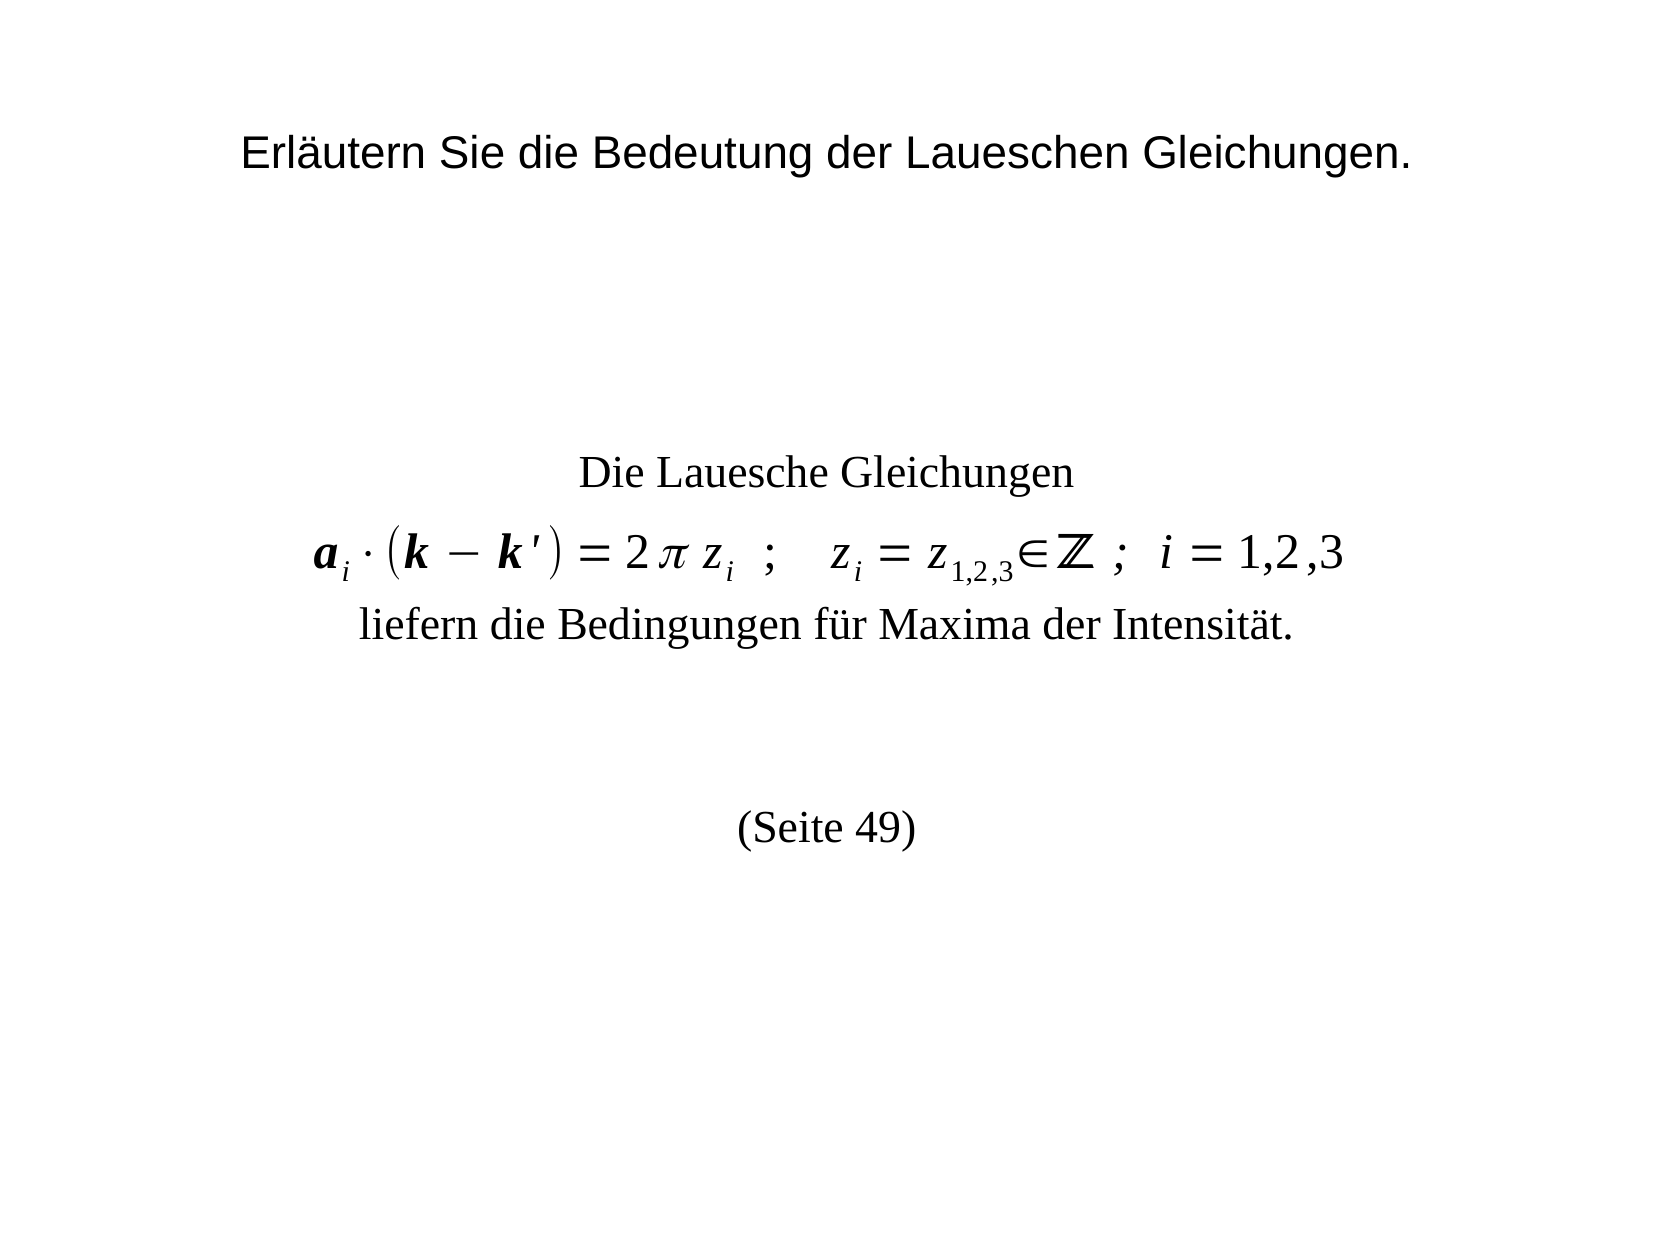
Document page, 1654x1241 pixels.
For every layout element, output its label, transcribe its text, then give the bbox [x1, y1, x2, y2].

chart [301, 524, 1355, 589]
subtitle Die Lauesche Gleichungen liefern die Bedingungen für Maxima der Intensität. (Seite 49) [82, 290, 1571, 1010]
title Erläutern Sie die Bedeutung der Laueschen Gleichungen. [82, 49, 1571, 257]
